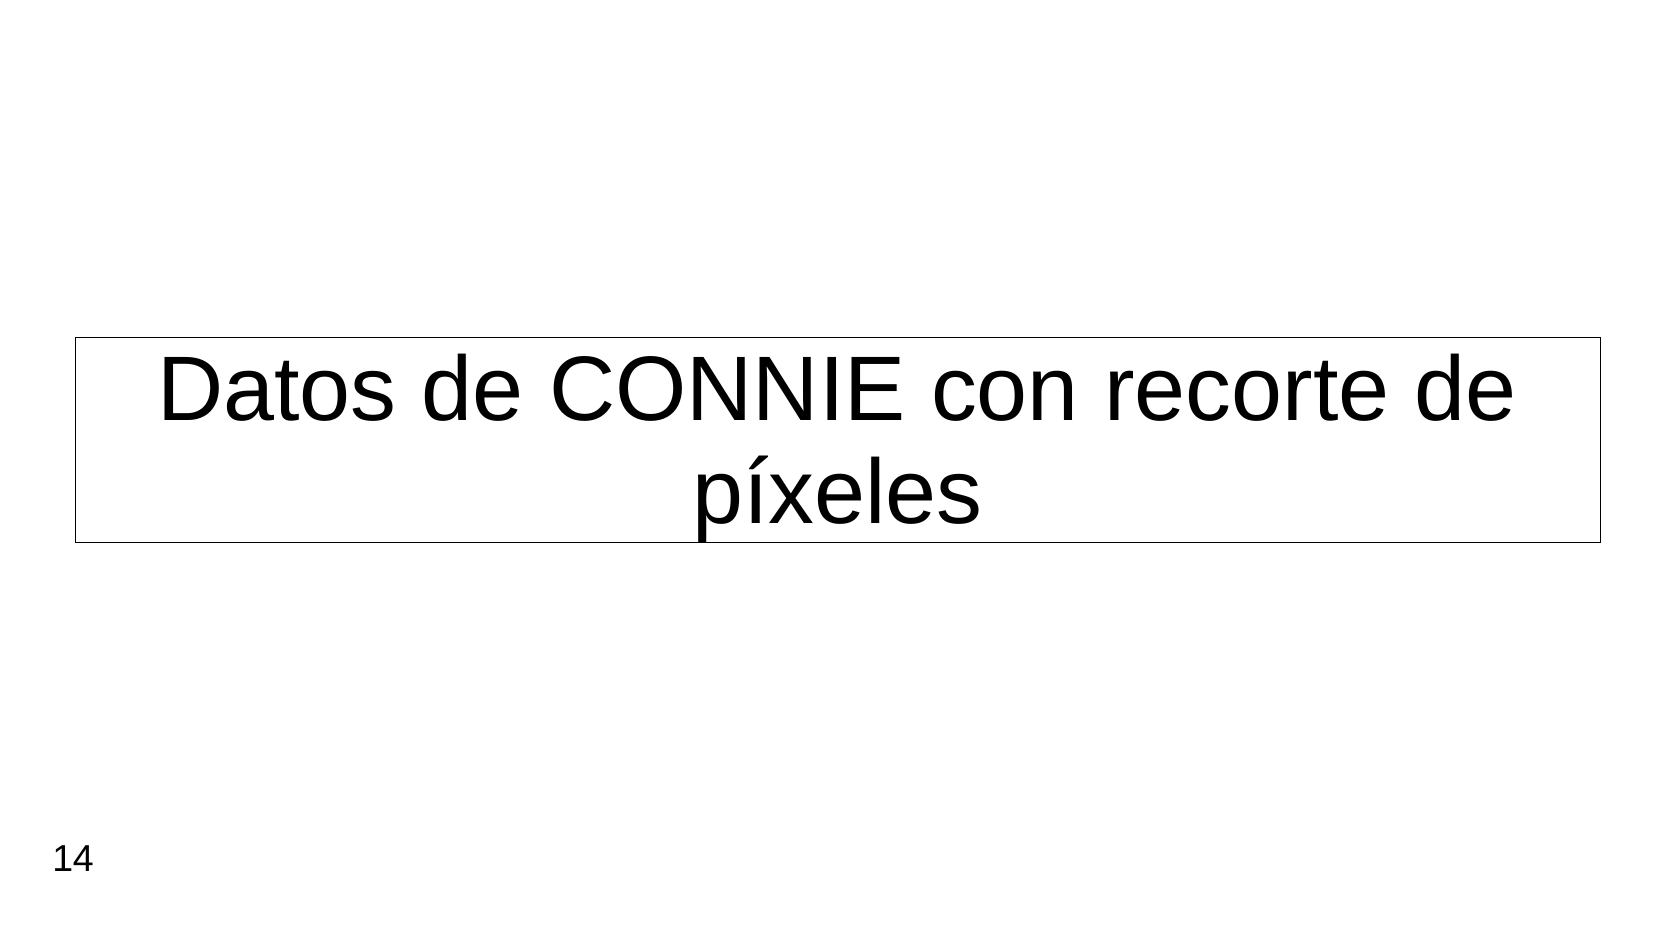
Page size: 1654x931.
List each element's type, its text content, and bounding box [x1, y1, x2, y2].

text_box <number> [37, 829, 667, 901]
title Datos de CONNIE con recorte de píxeles [75, 337, 1601, 543]
